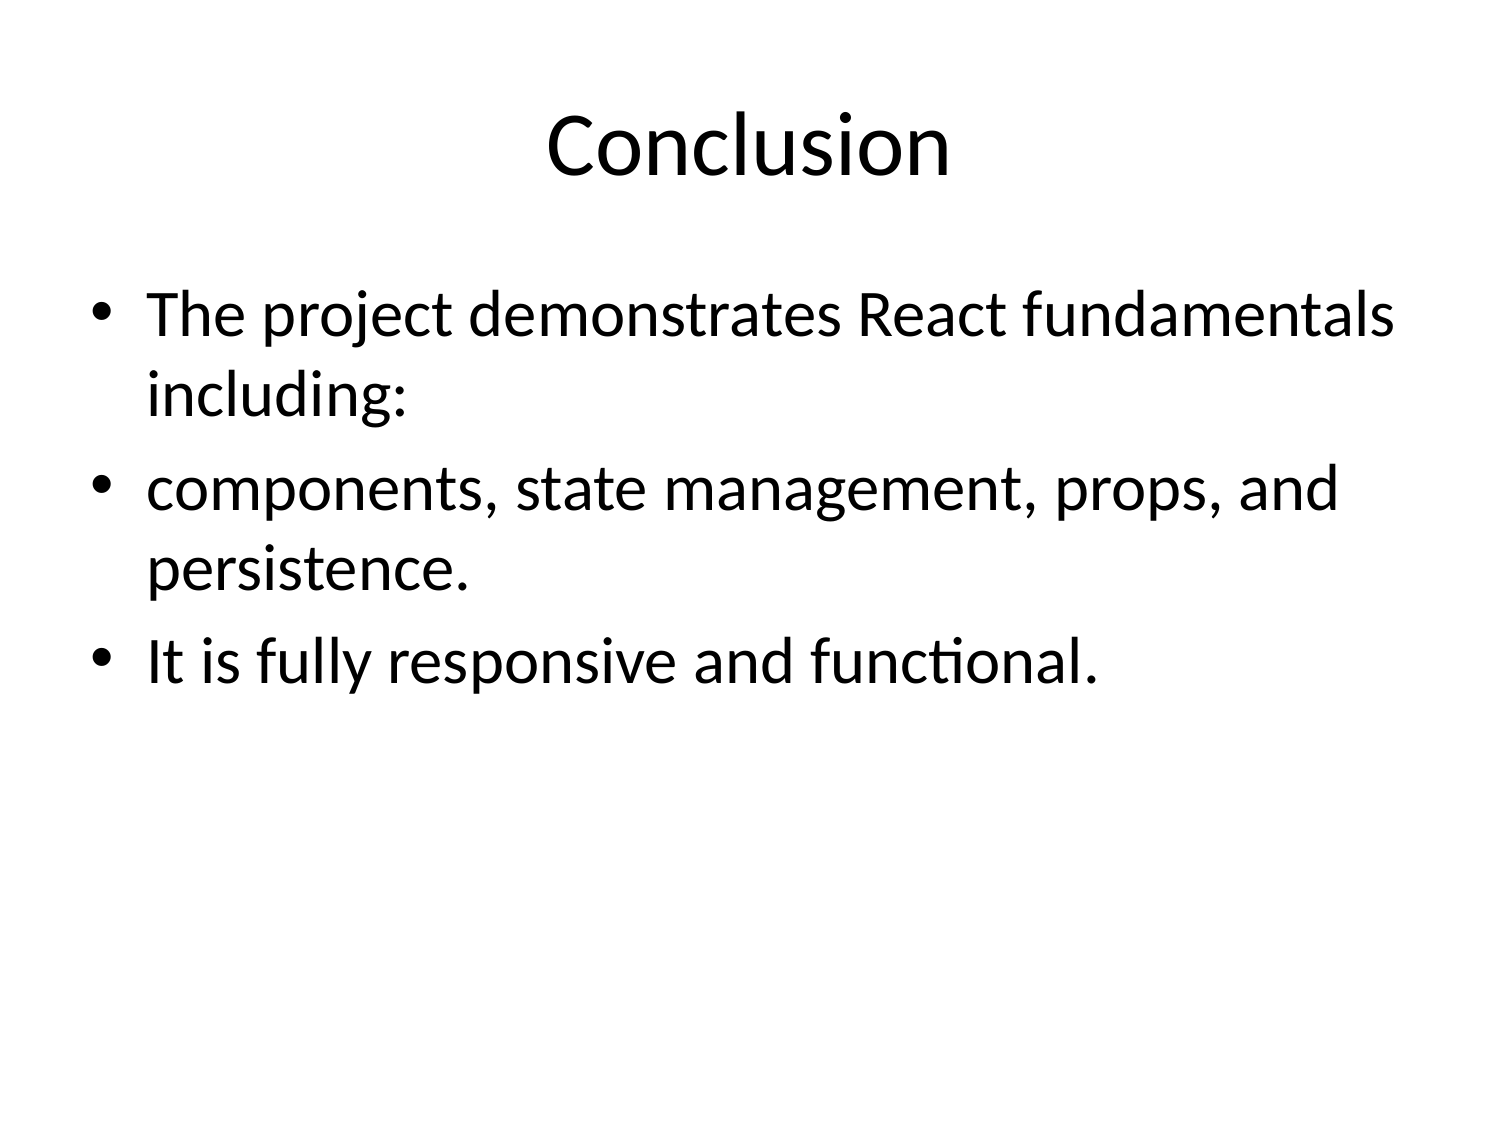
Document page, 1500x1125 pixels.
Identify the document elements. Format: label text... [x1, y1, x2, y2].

title Conclusion [75, 45, 1425, 233]
list The project demonstrates React fundamentals including: components, state management, props, and persistence. It is fully responsive and functional. [75, 262, 1425, 1005]
